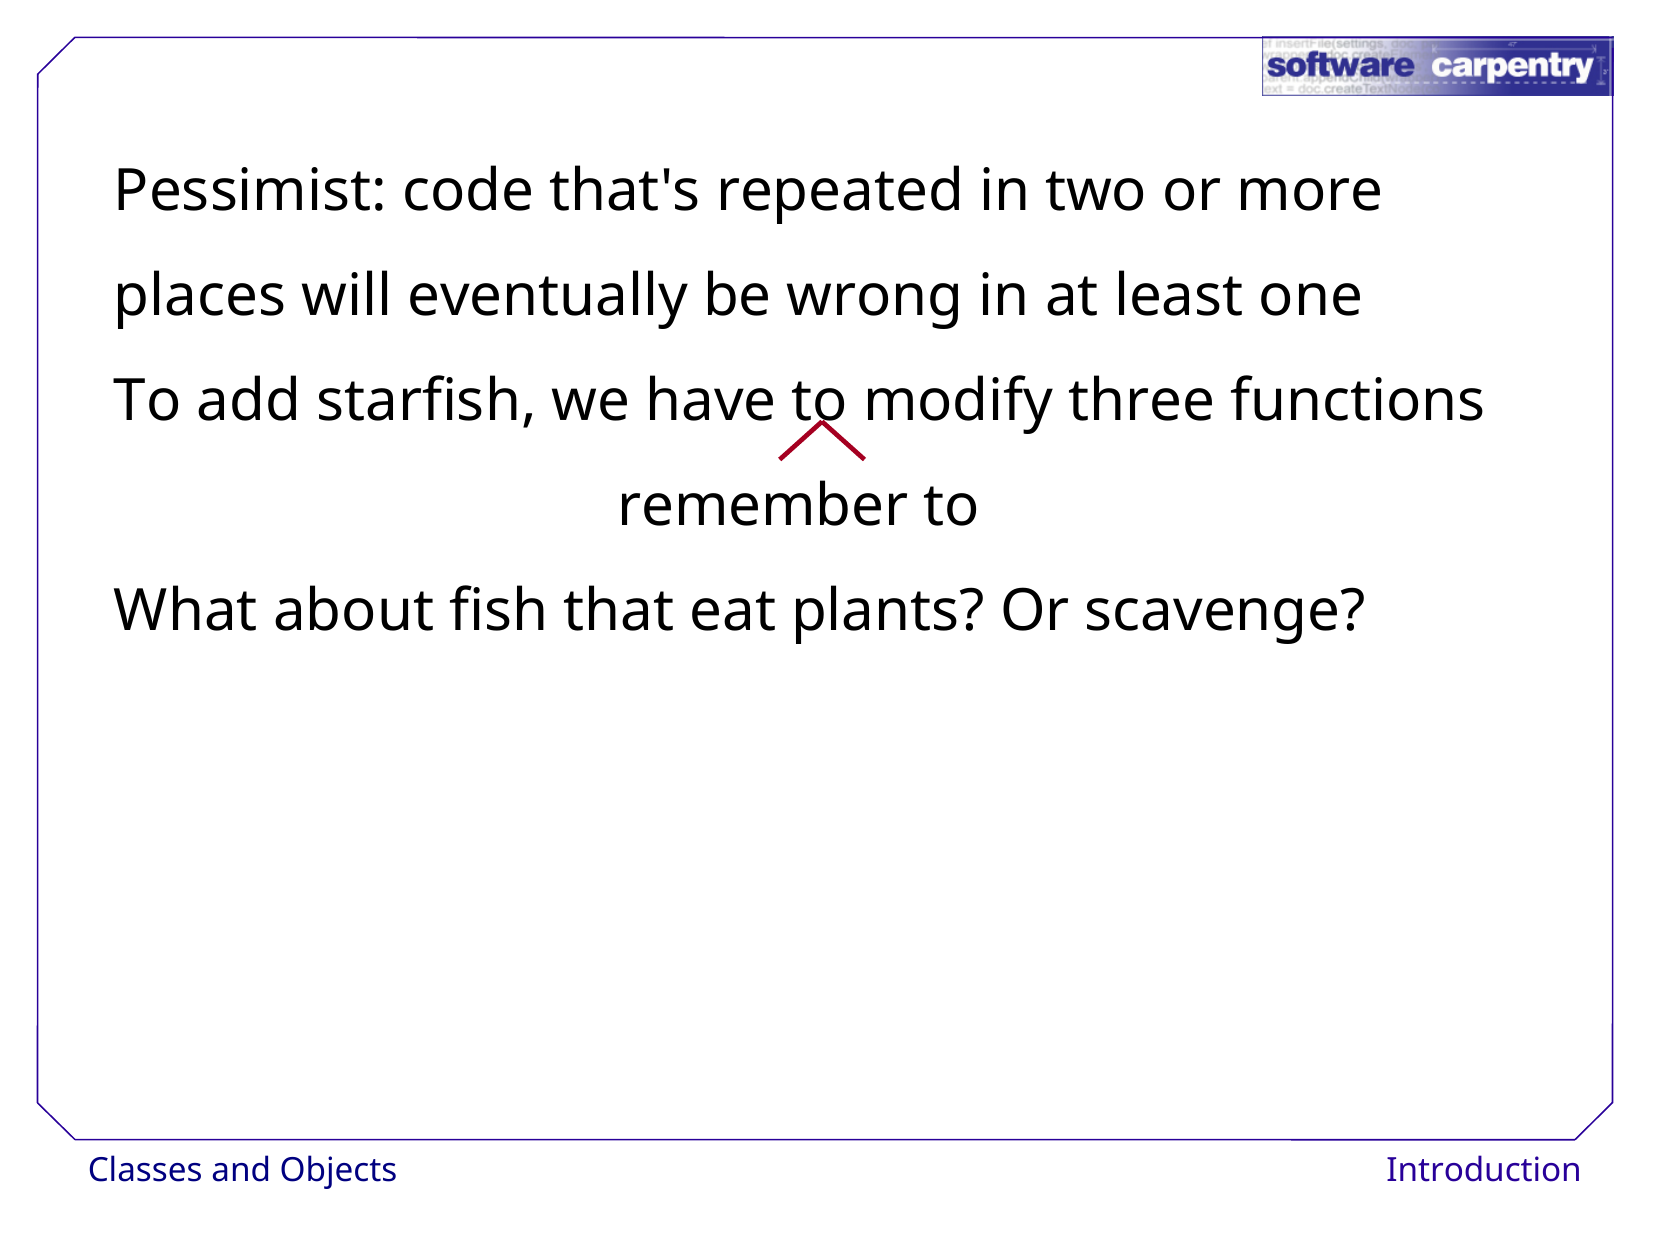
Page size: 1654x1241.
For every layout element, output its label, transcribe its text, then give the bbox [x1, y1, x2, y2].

text_box Pessimist: code that's repeated in two or more places will eventually be wrong in at least one To add starfish, we have to modify three functions remember to What about fish that eat plants? Or scavenge? [99, 109, 1517, 650]
picture [1262, 36, 1614, 96]
